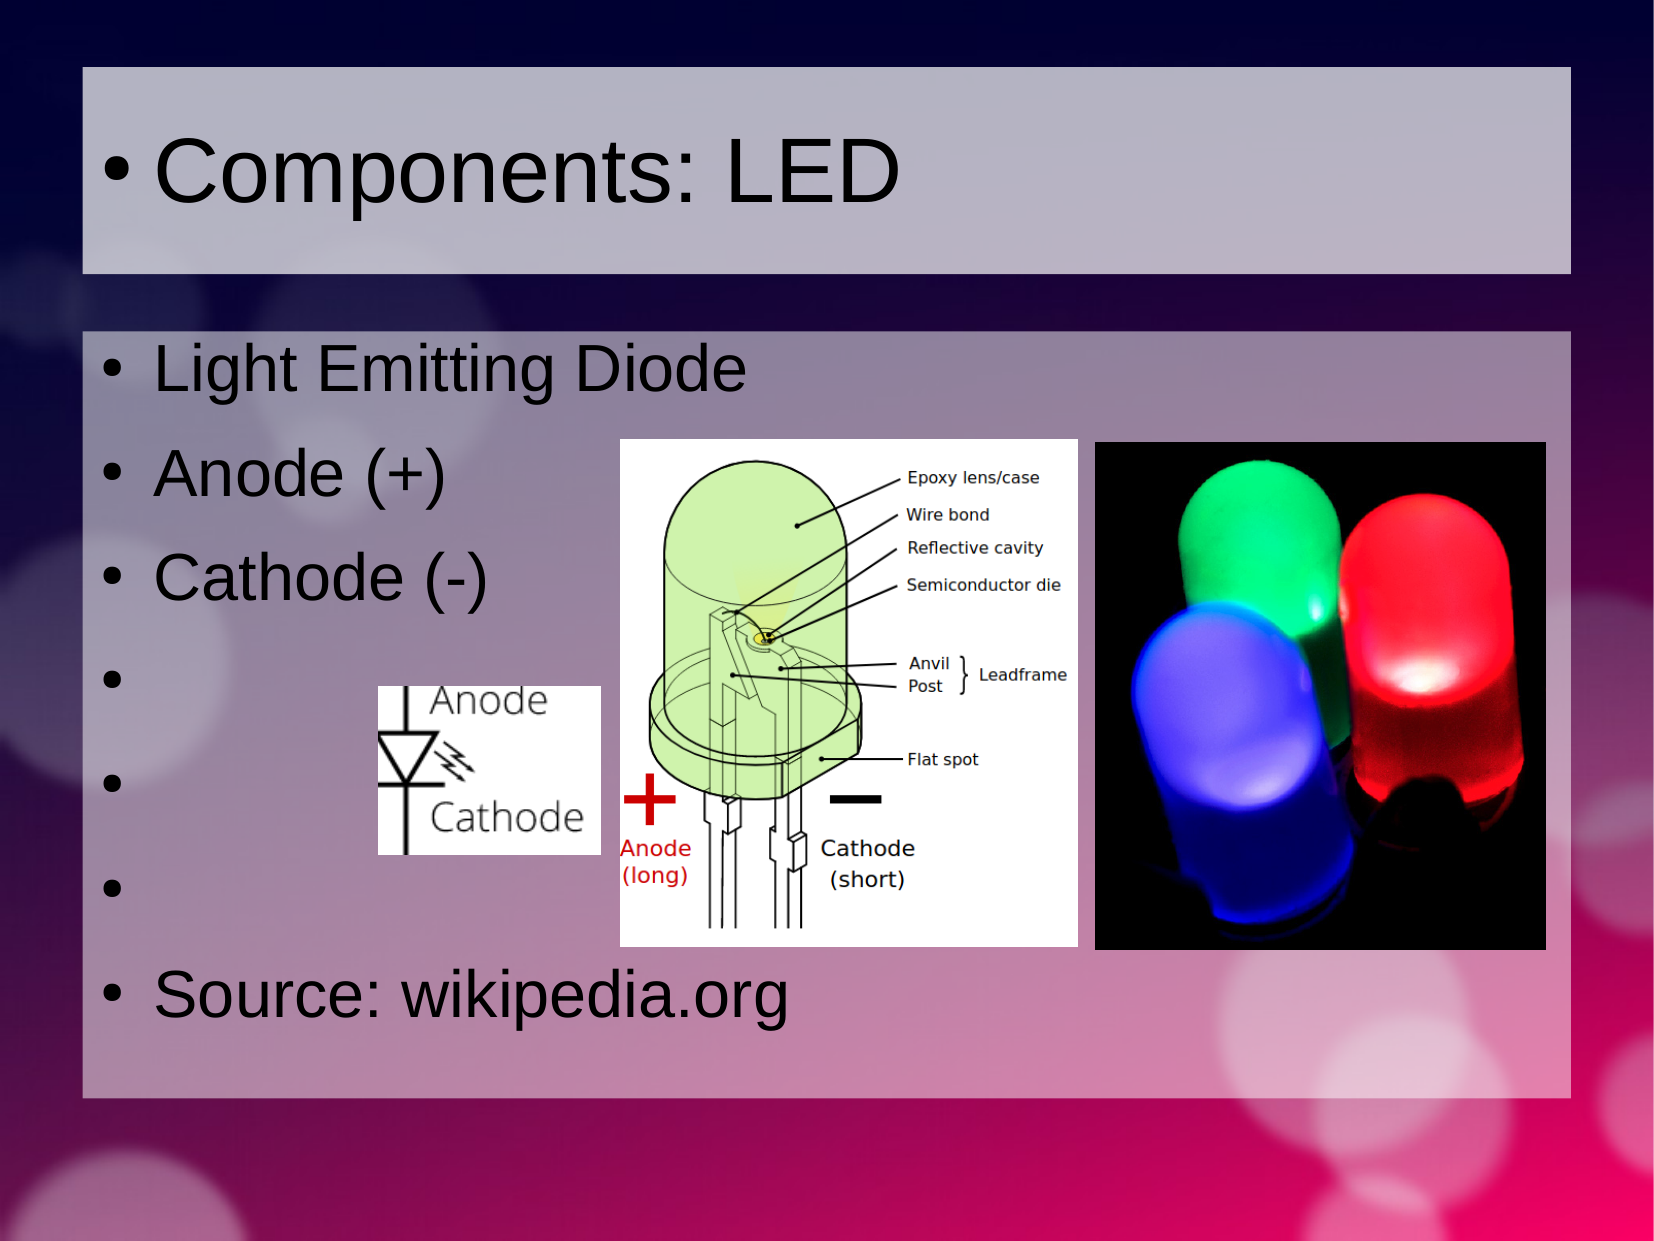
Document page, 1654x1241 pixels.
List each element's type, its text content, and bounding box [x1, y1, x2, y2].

picture [0, 0, 1654, 1241]
title Components: LED [82, 67, 1571, 275]
list Light Emitting Diode Anode (+) Cathode (-) Source: wikipedia.org [82, 331, 1571, 1099]
